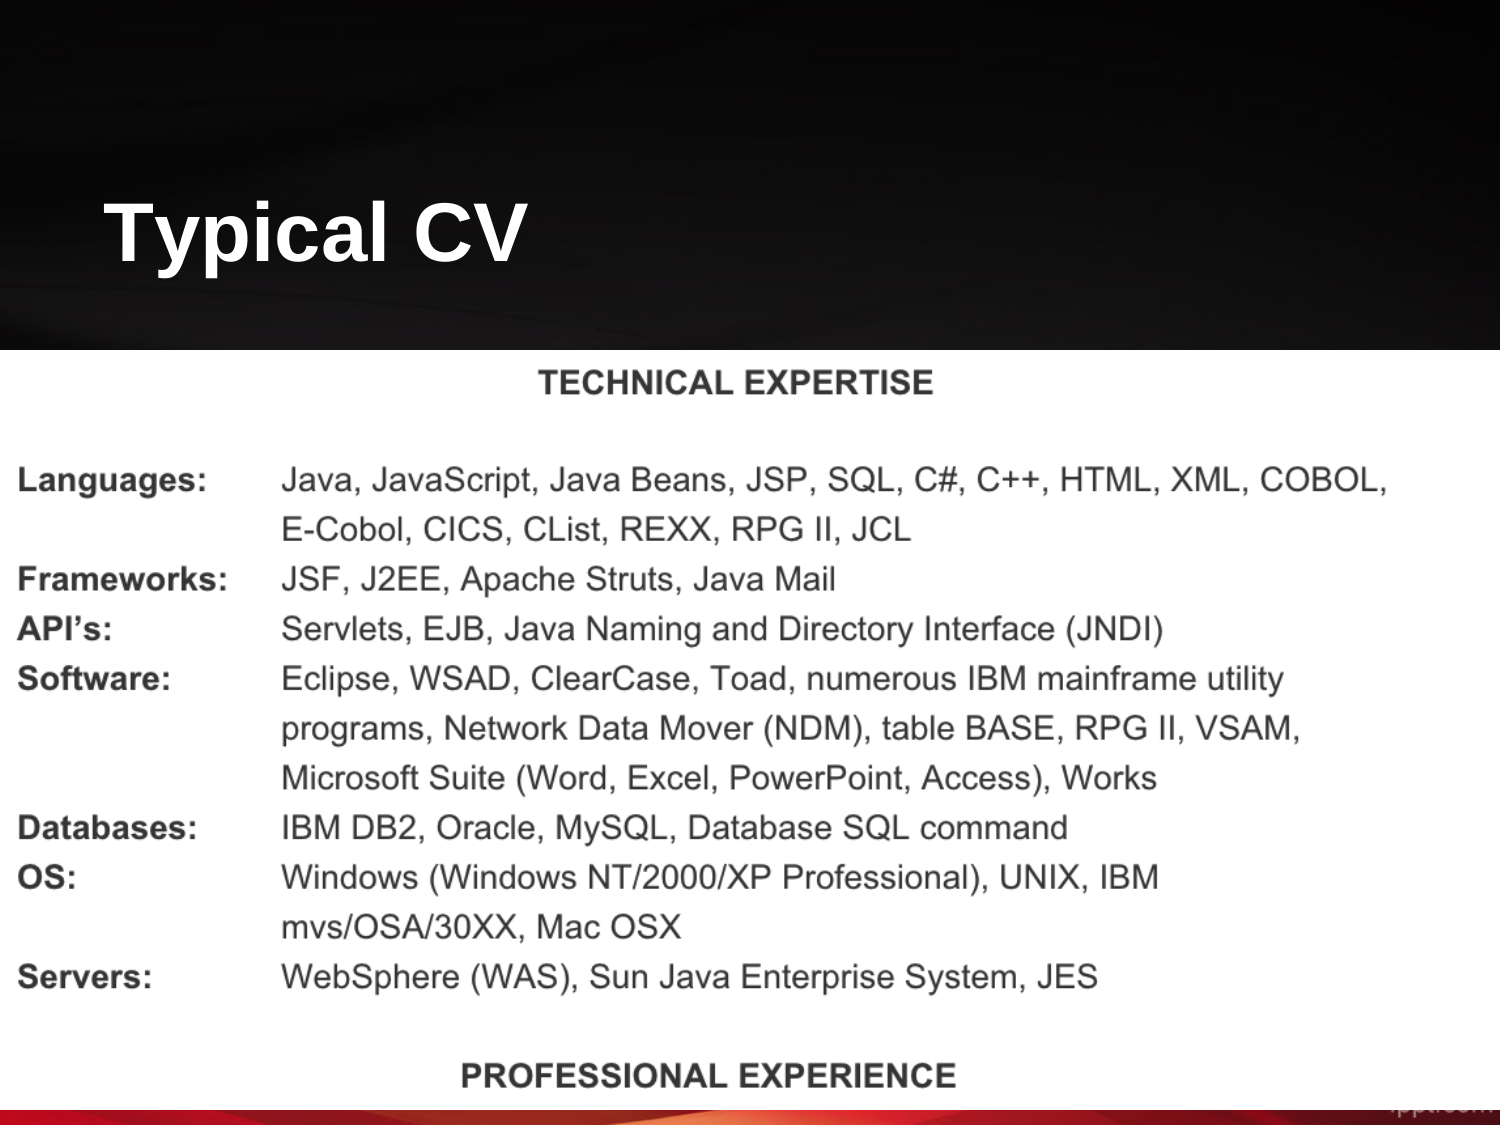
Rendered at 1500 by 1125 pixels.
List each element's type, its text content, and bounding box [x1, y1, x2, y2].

picture [0, 0, 1500, 1125]
title Typical CV [89, 36, 1021, 421]
